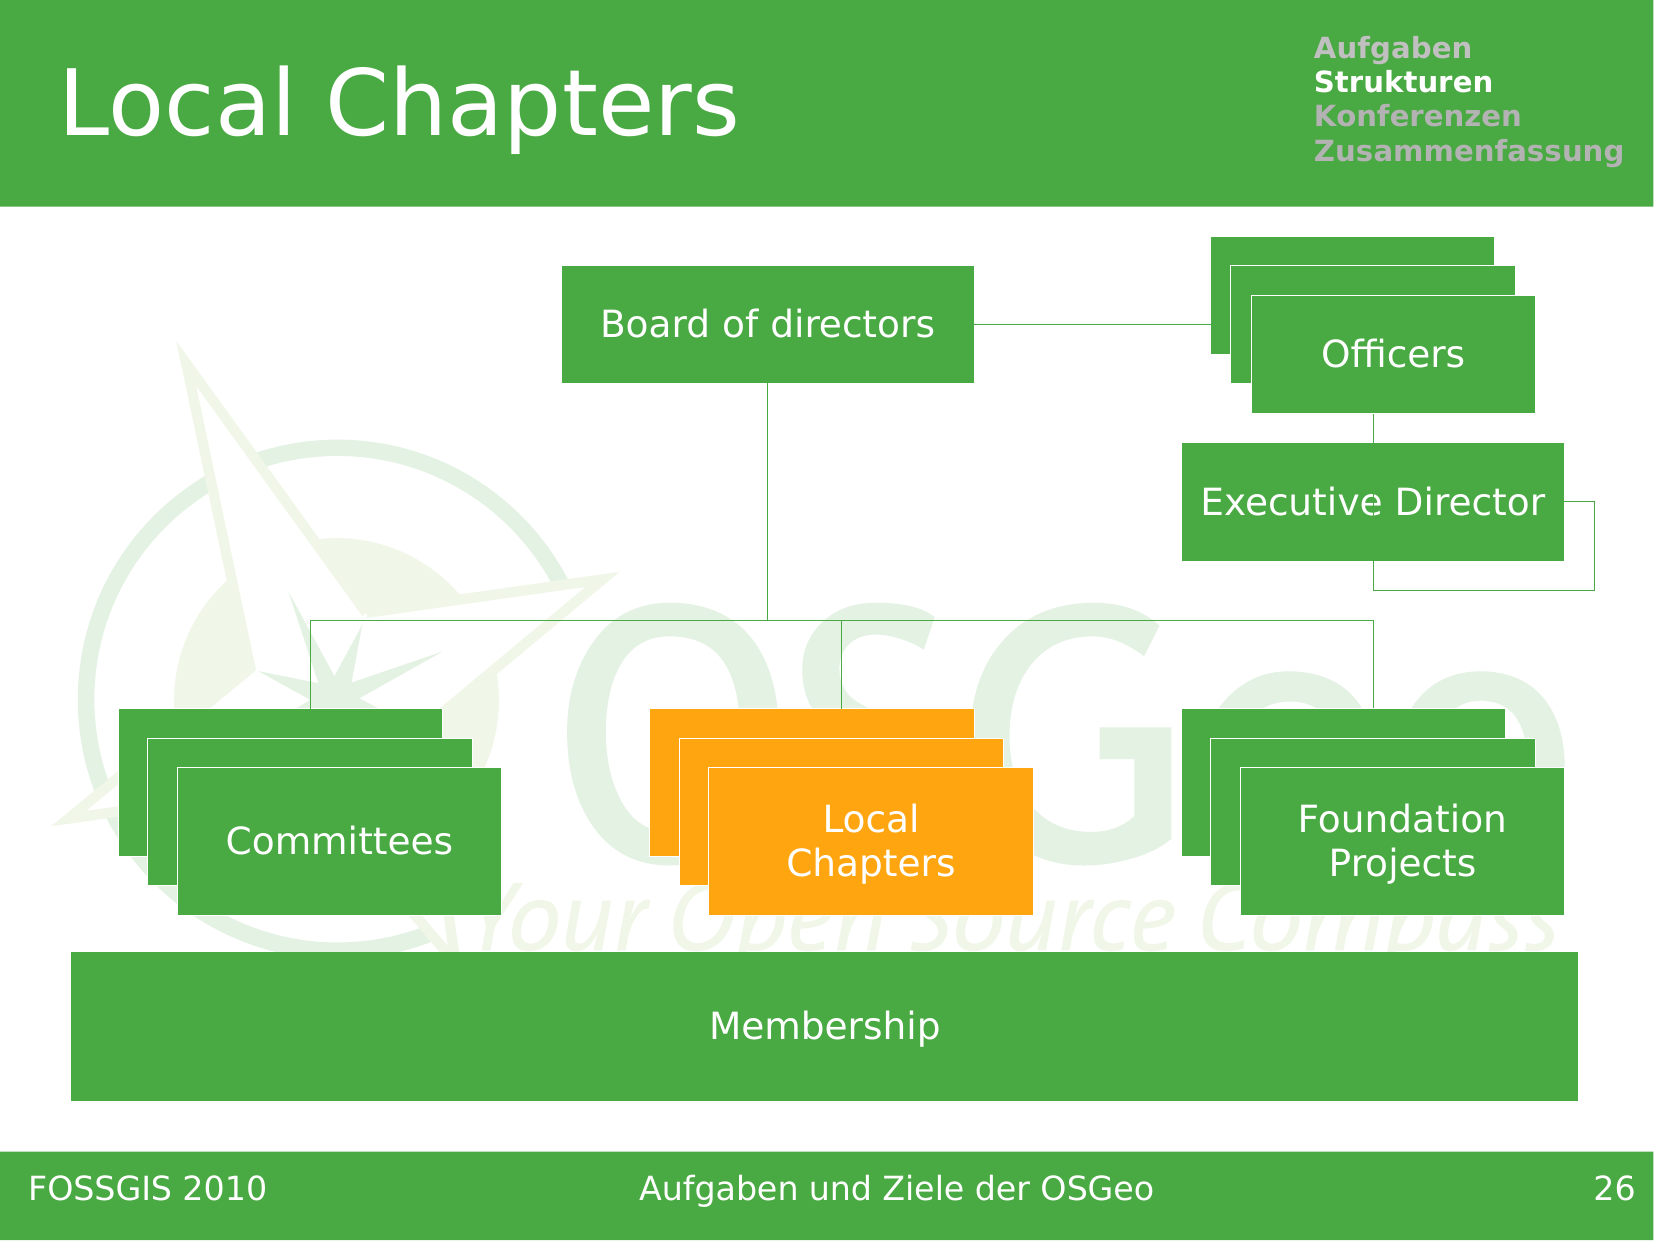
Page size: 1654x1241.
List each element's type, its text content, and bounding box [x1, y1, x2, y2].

text_box Membership [71, 952, 1578, 1101]
text_box Local Chapters [708, 767, 1034, 916]
text_box Local Chapters [1181, 708, 1506, 857]
text_box Local Chapters [649, 708, 975, 857]
text_box Local Chapters [679, 738, 1004, 886]
text_box Executive Director [1181, 442, 1565, 562]
text_box Committees [118, 708, 443, 857]
text_box Foundation Projects [1240, 767, 1565, 916]
text_box Committees [177, 767, 502, 916]
text_box Committees [147, 738, 473, 886]
text_box Local Chapters [1210, 738, 1536, 886]
text_box Aufgaben Strukturen Konferenzen Zusammenfassung [1299, 23, 1654, 201]
text_box Officers [1210, 236, 1495, 355]
text_box Officers [1230, 265, 1516, 384]
text_box Officers [1251, 295, 1536, 414]
title Local Chapters [59, 29, 1299, 178]
text_box Board of directors [561, 265, 975, 384]
